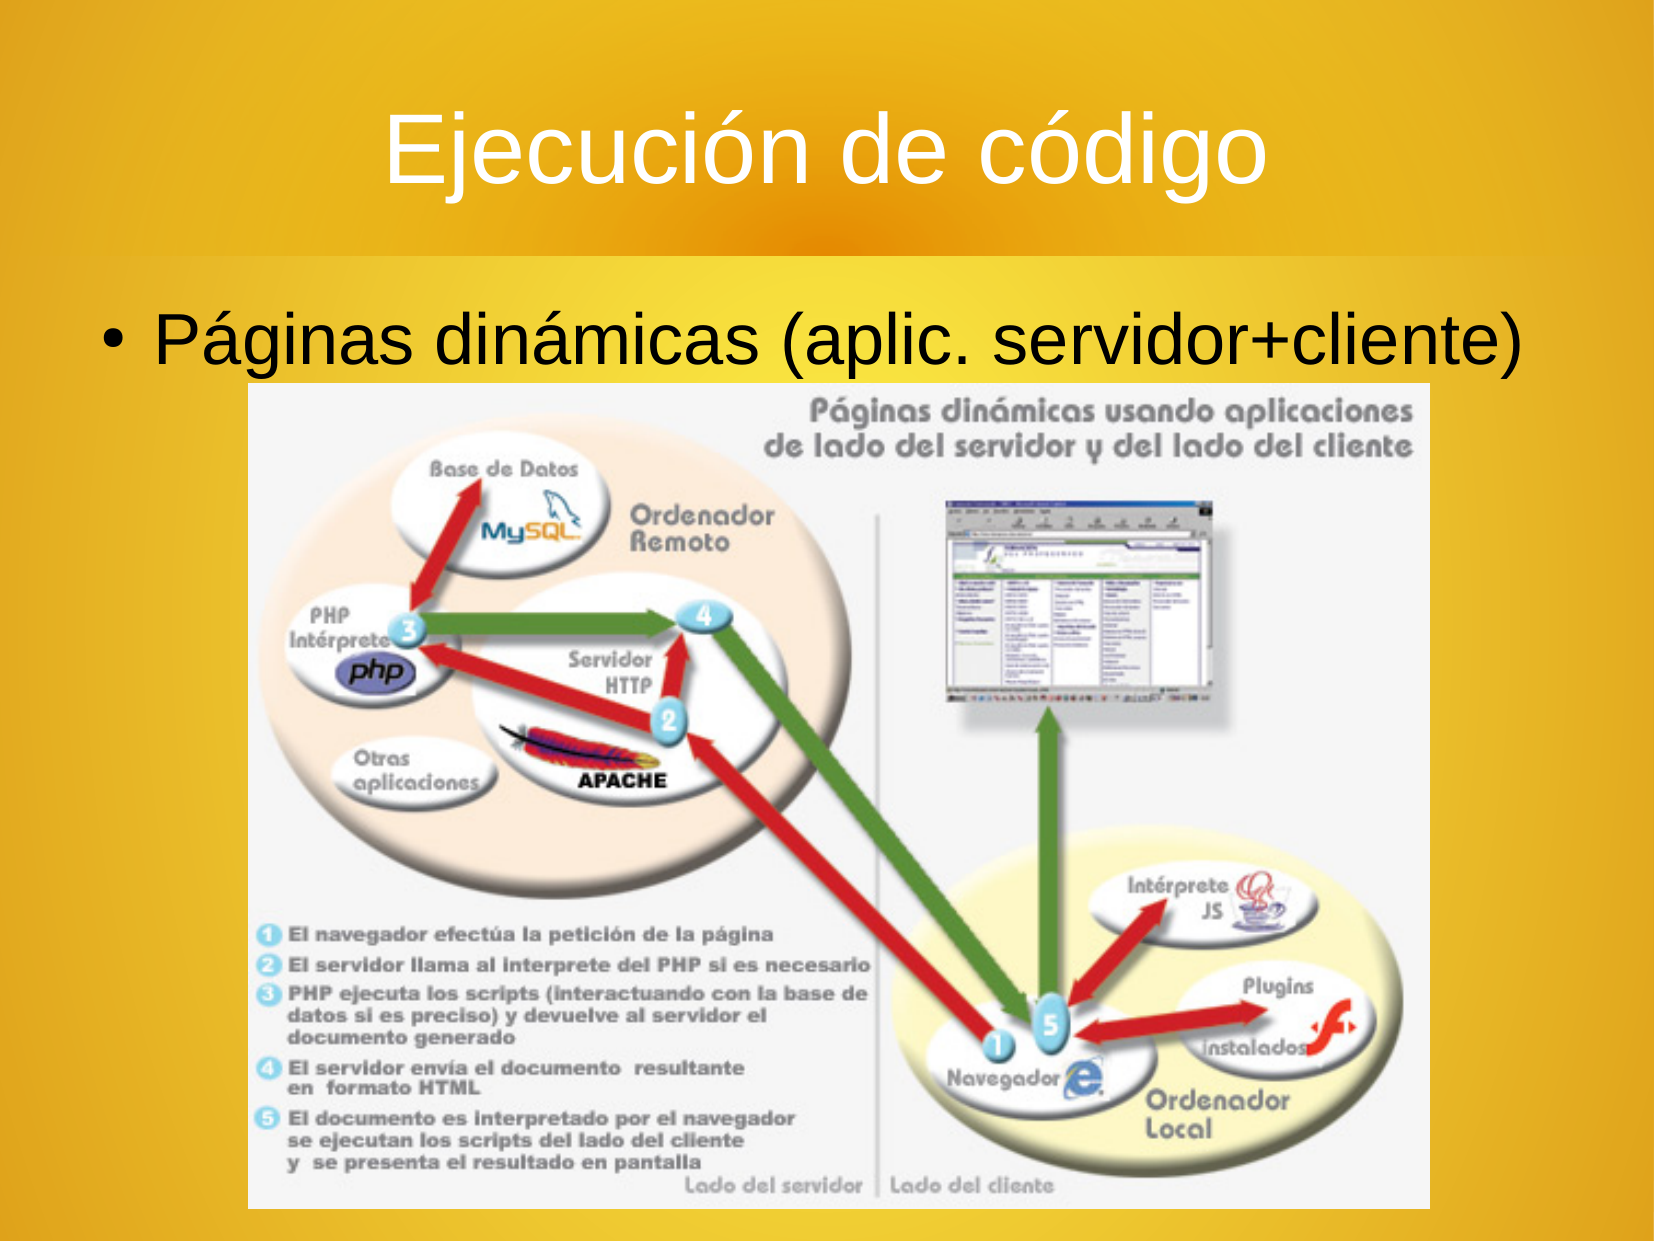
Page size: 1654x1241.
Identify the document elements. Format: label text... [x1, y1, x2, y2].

picture [248, 383, 1430, 1209]
title Ejecución de código [82, 47, 1571, 252]
list Páginas dinámicas (aplic. servidor+cliente) [82, 299, 1571, 1111]
